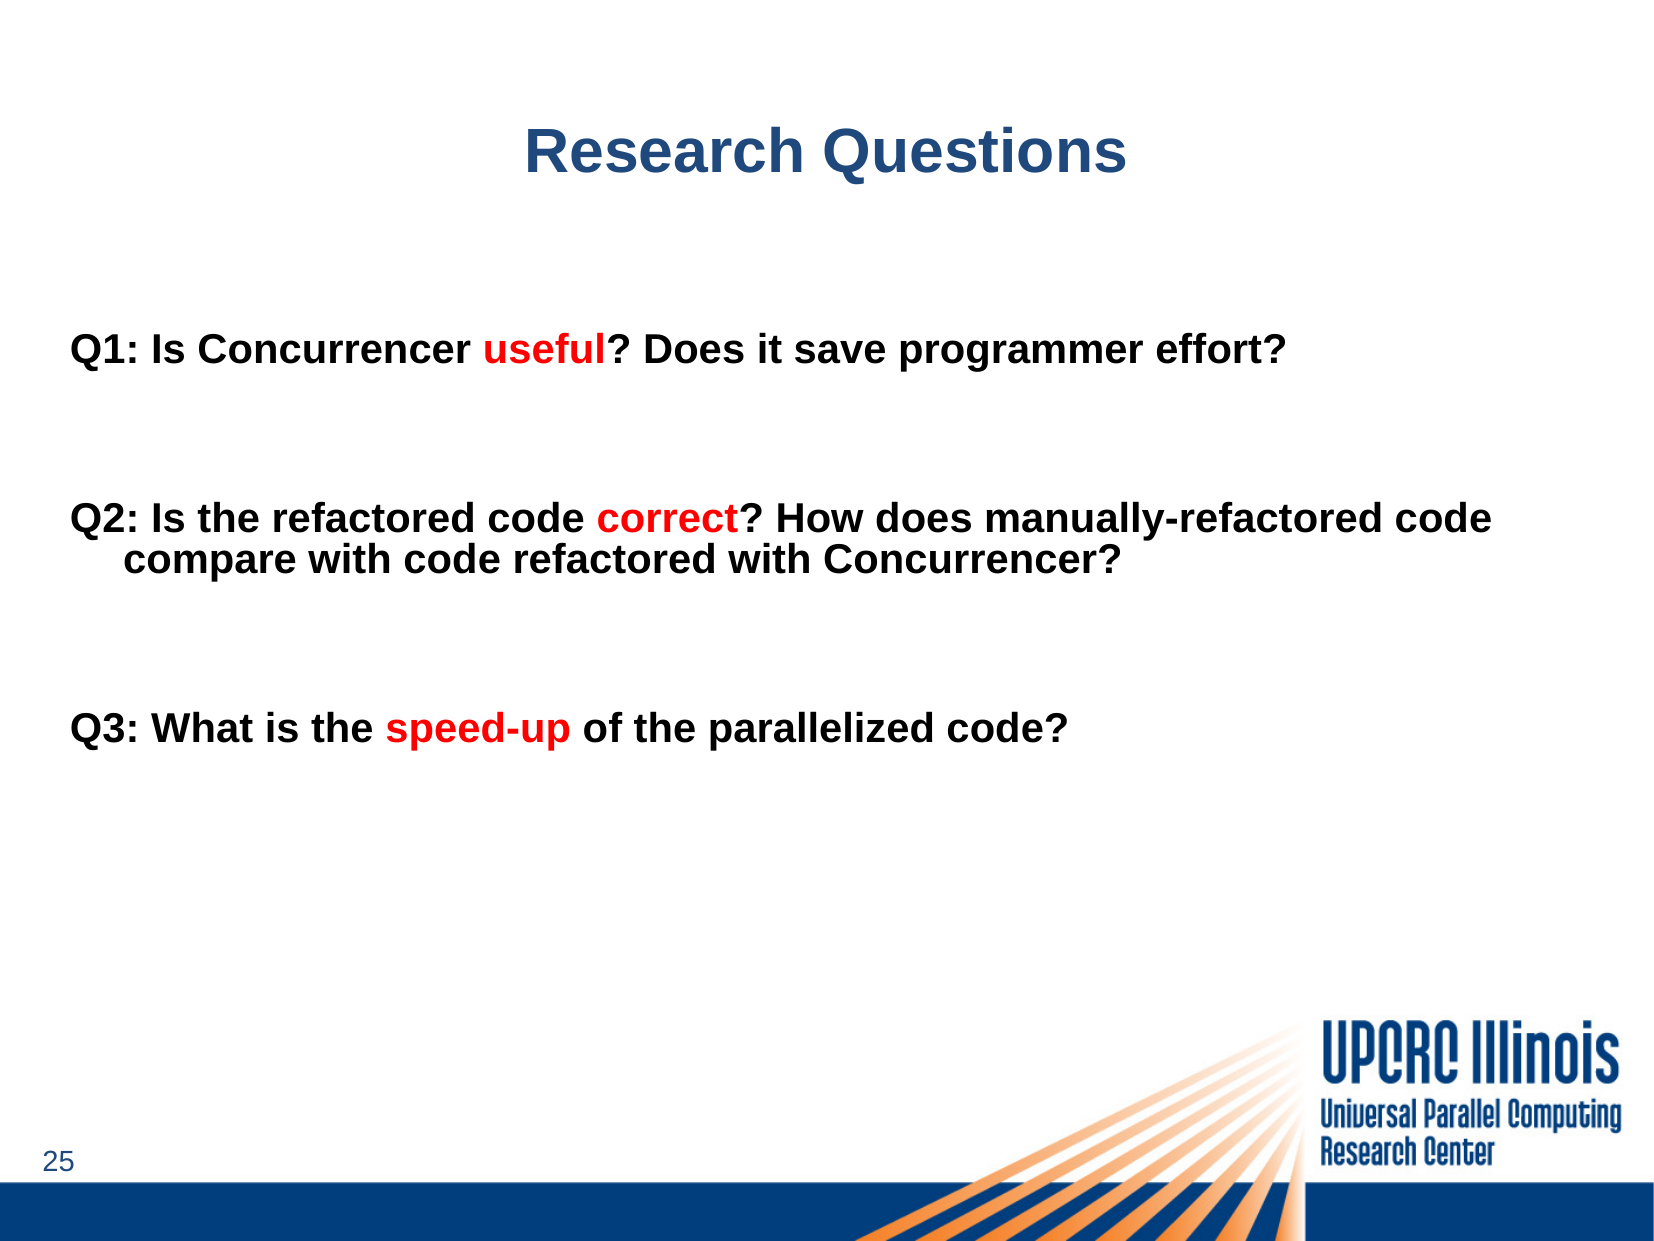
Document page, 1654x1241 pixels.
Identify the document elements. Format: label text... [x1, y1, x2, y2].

picture [0, 1005, 1654, 1241]
title Research Questions [82, 49, 1571, 204]
list Q1: Is Concurrencer useful? Does it save programmer effort? Q2: Is the refactored code correct? How does manually-refactored code compare with code refactored with Concurrencer? Q3: What is the speed-up of the parallelized code? [37, 204, 1613, 1024]
